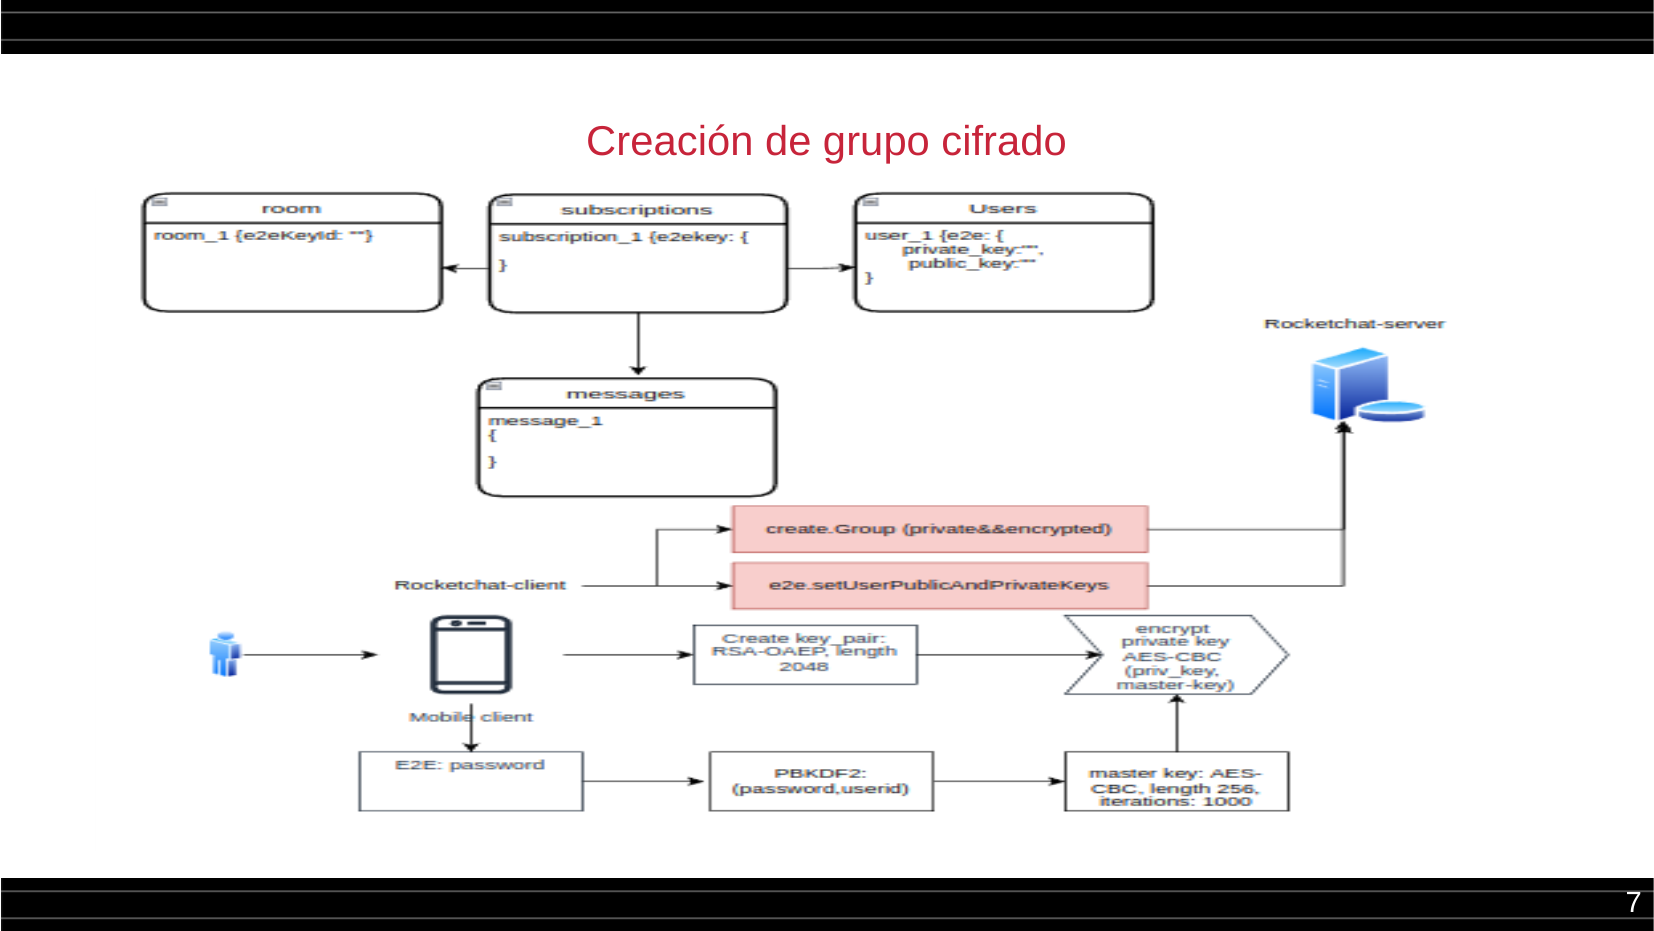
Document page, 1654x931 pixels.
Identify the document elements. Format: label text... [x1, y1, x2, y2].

picture [1, 878, 1654, 931]
title Creación de grupo cifrado [82, 92, 1571, 189]
picture [94, 188, 1548, 851]
picture [1, 0, 1654, 54]
